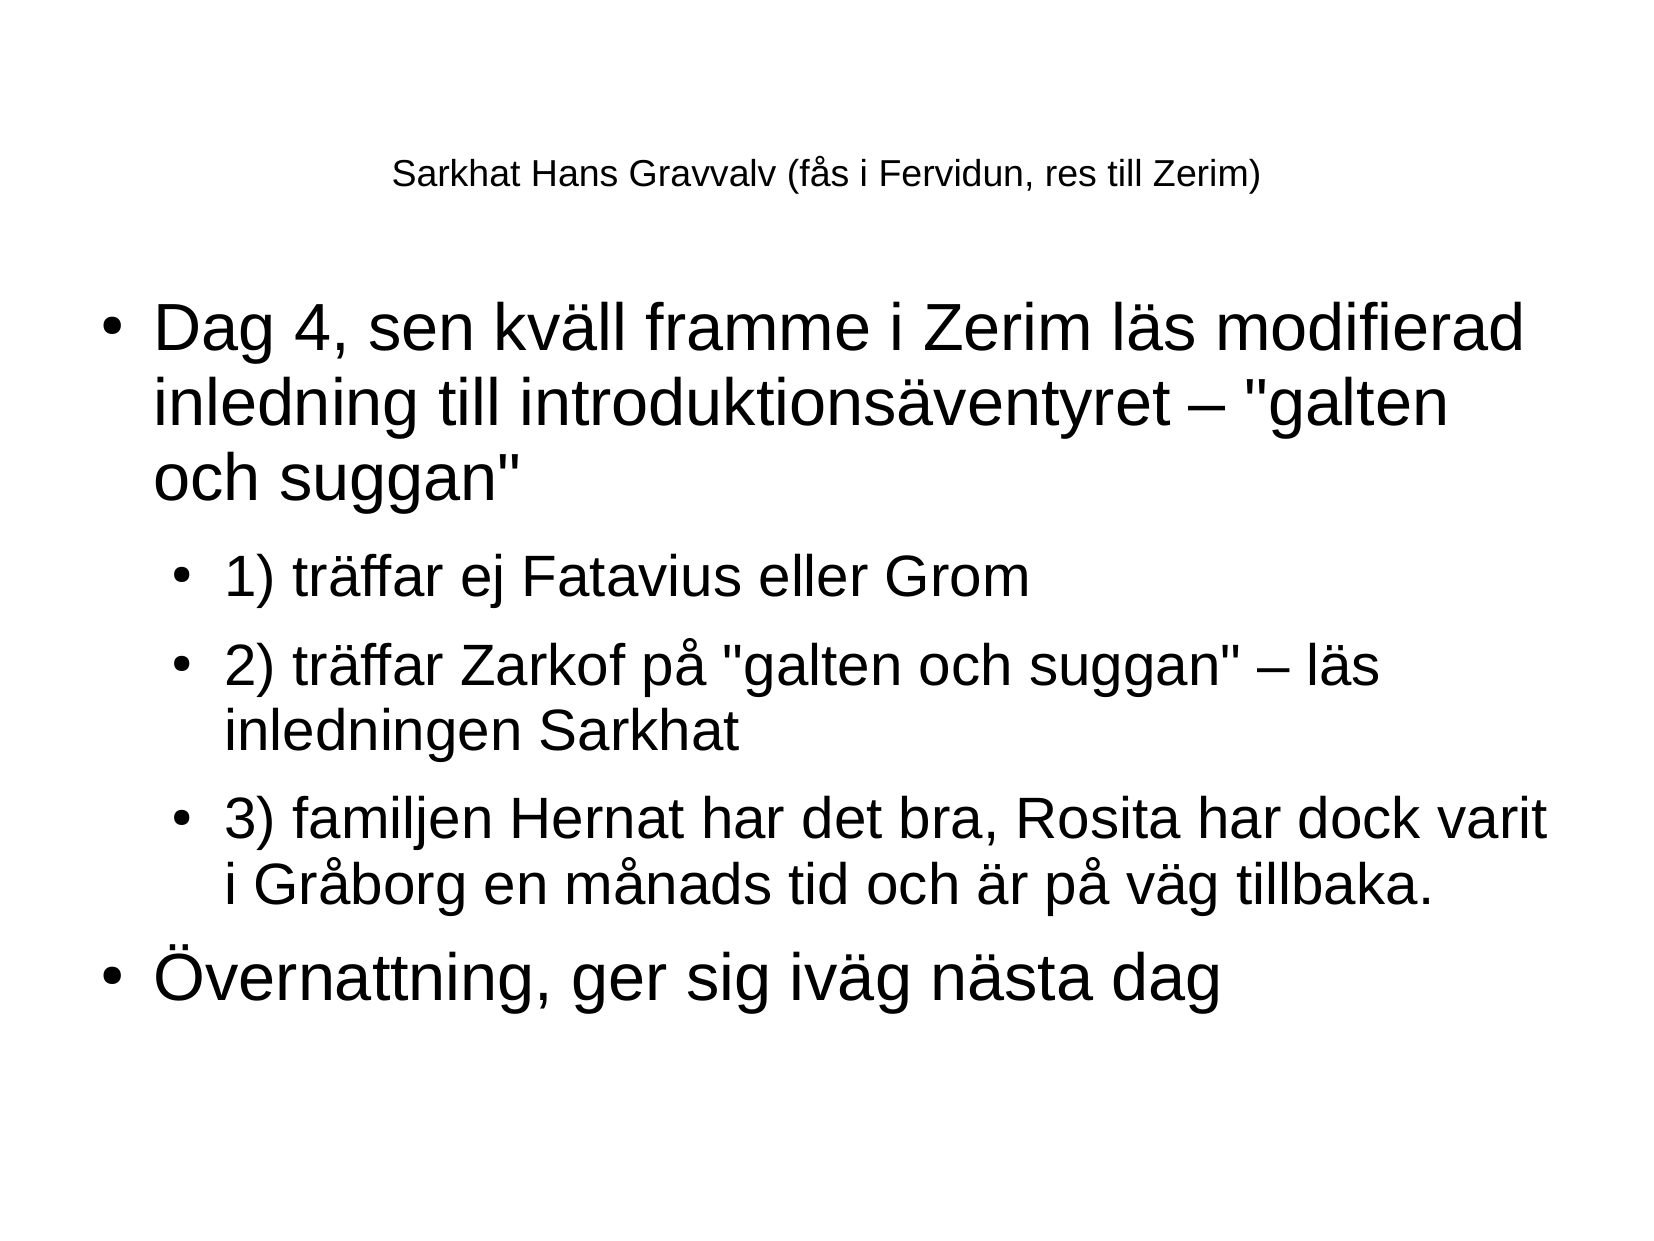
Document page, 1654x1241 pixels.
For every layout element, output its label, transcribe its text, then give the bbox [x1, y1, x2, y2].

title Sarkhat Hans Gravvalv (fås i Fervidun, res till Zerim) [82, 49, 1571, 257]
list Dag 4, sen kväll framme i Zerim läs modifierad inledning till introduktionsäventyret – "galten och suggan" 1) träffar ej Fatavius eller Grom 2) träffar Zarkof på "galten och suggan" – läs inledningen Sarkhat 3) familjen Hernat har det bra, Rosita har dock varit i Gråborg en månads tid och är på väg tillbaka. Övernattning, ger sig iväg nästa dag [82, 290, 1571, 1109]
